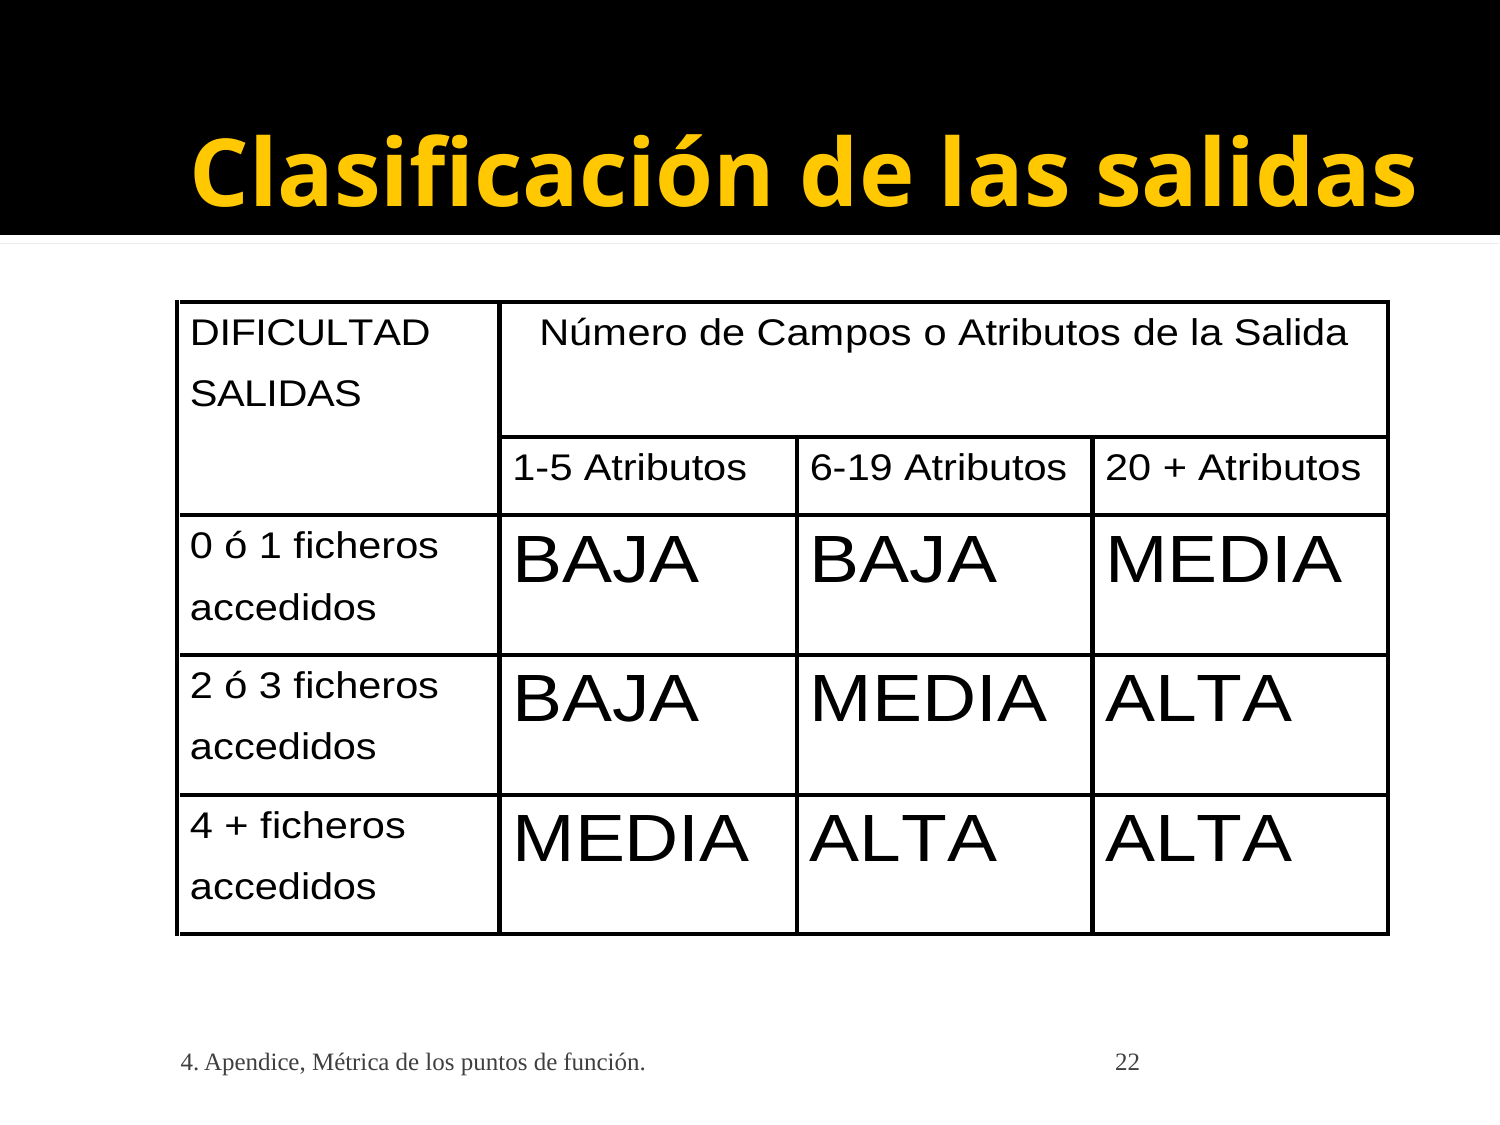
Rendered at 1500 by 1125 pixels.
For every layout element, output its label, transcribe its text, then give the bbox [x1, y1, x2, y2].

chart [162, 299, 1440, 978]
text_box 4. Apendice, Métrica de los puntos de función. [162, 1037, 951, 1075]
title Clasificación de las salidas [162, 75, 1438, 263]
text_box [1100, 1037, 1438, 1075]
